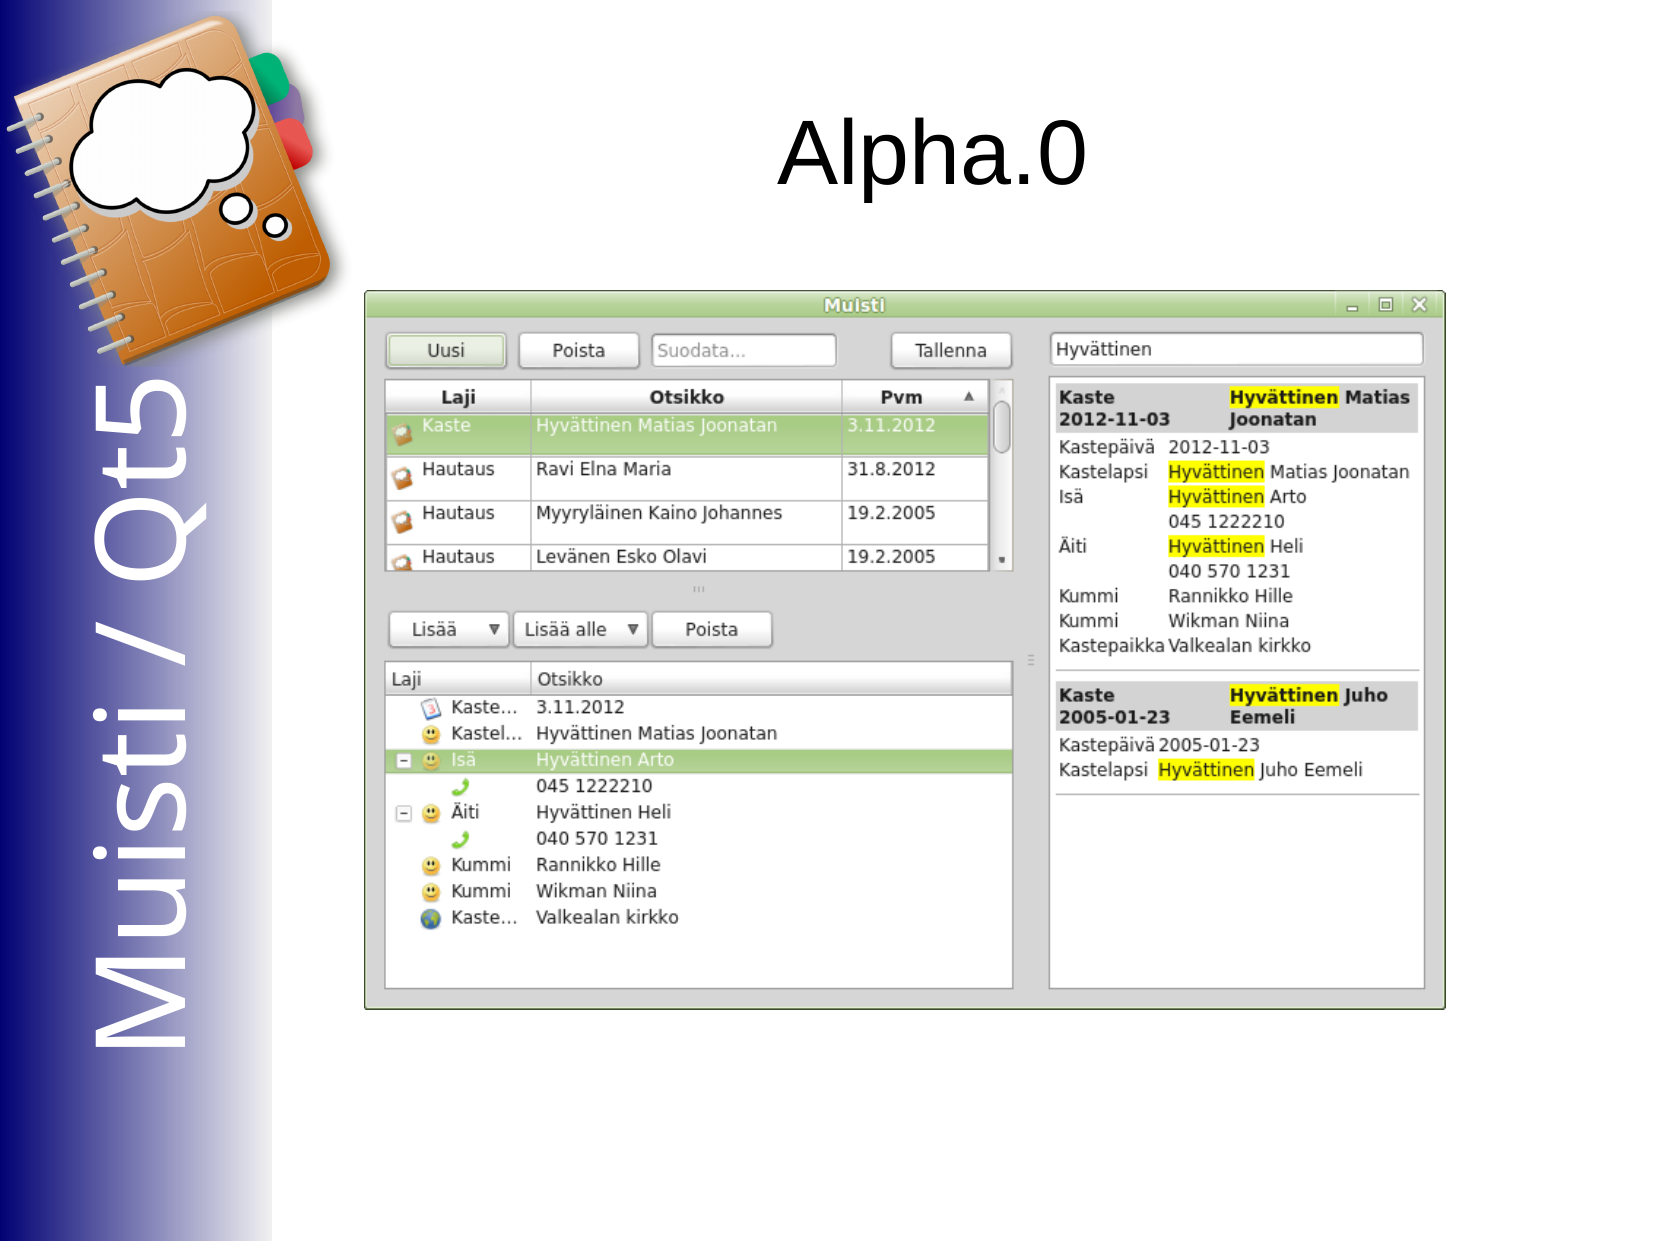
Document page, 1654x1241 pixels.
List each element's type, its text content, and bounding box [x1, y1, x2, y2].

picture [0, 11, 355, 367]
picture [364, 290, 1446, 1010]
title Alpha.0 [295, 49, 1571, 257]
